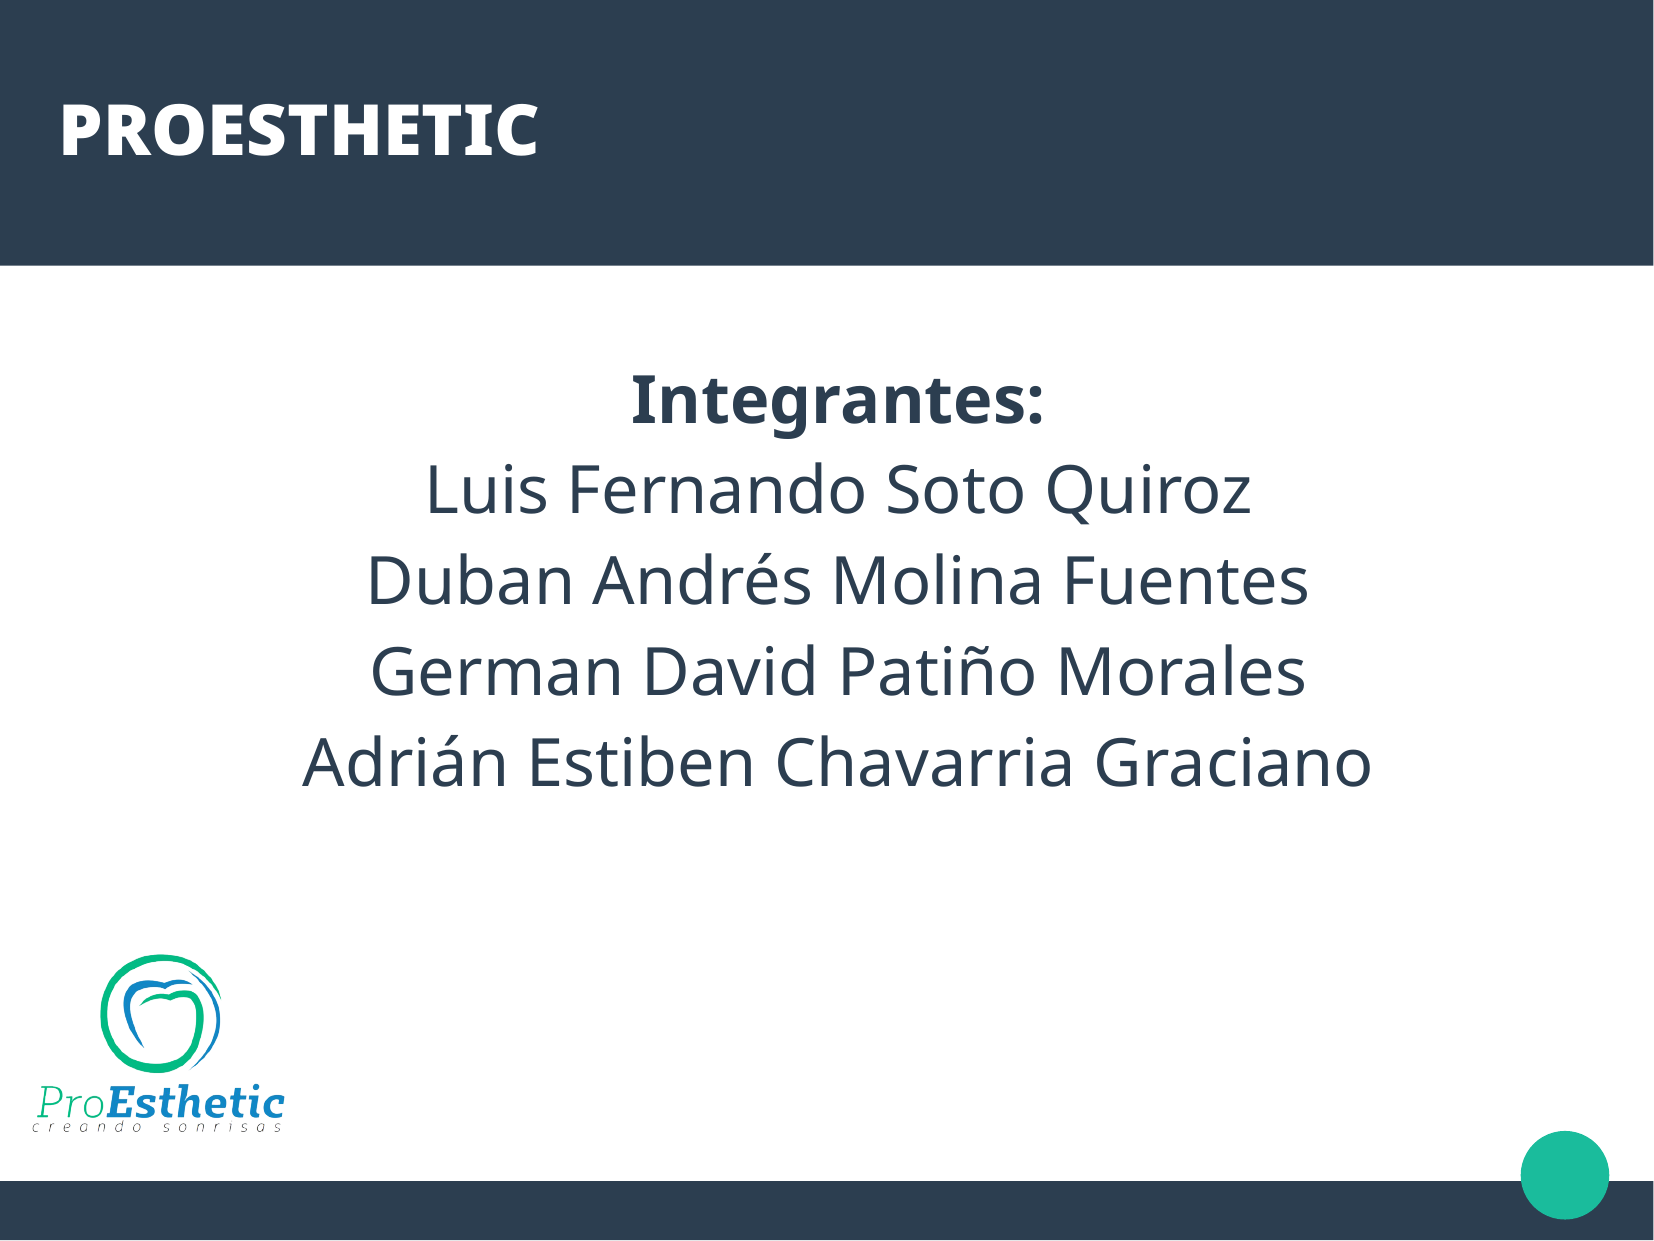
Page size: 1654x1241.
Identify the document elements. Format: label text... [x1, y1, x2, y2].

subtitle Integrantes: Luis Fernando Soto Quiroz Duban Andrés Molina Fuentes German David Patiño Morales Adrián Estiben Chavarria Graciano [70, 165, 1607, 993]
picture [0, 921, 332, 1184]
title PROESTHETIC [59, 49, 1595, 207]
